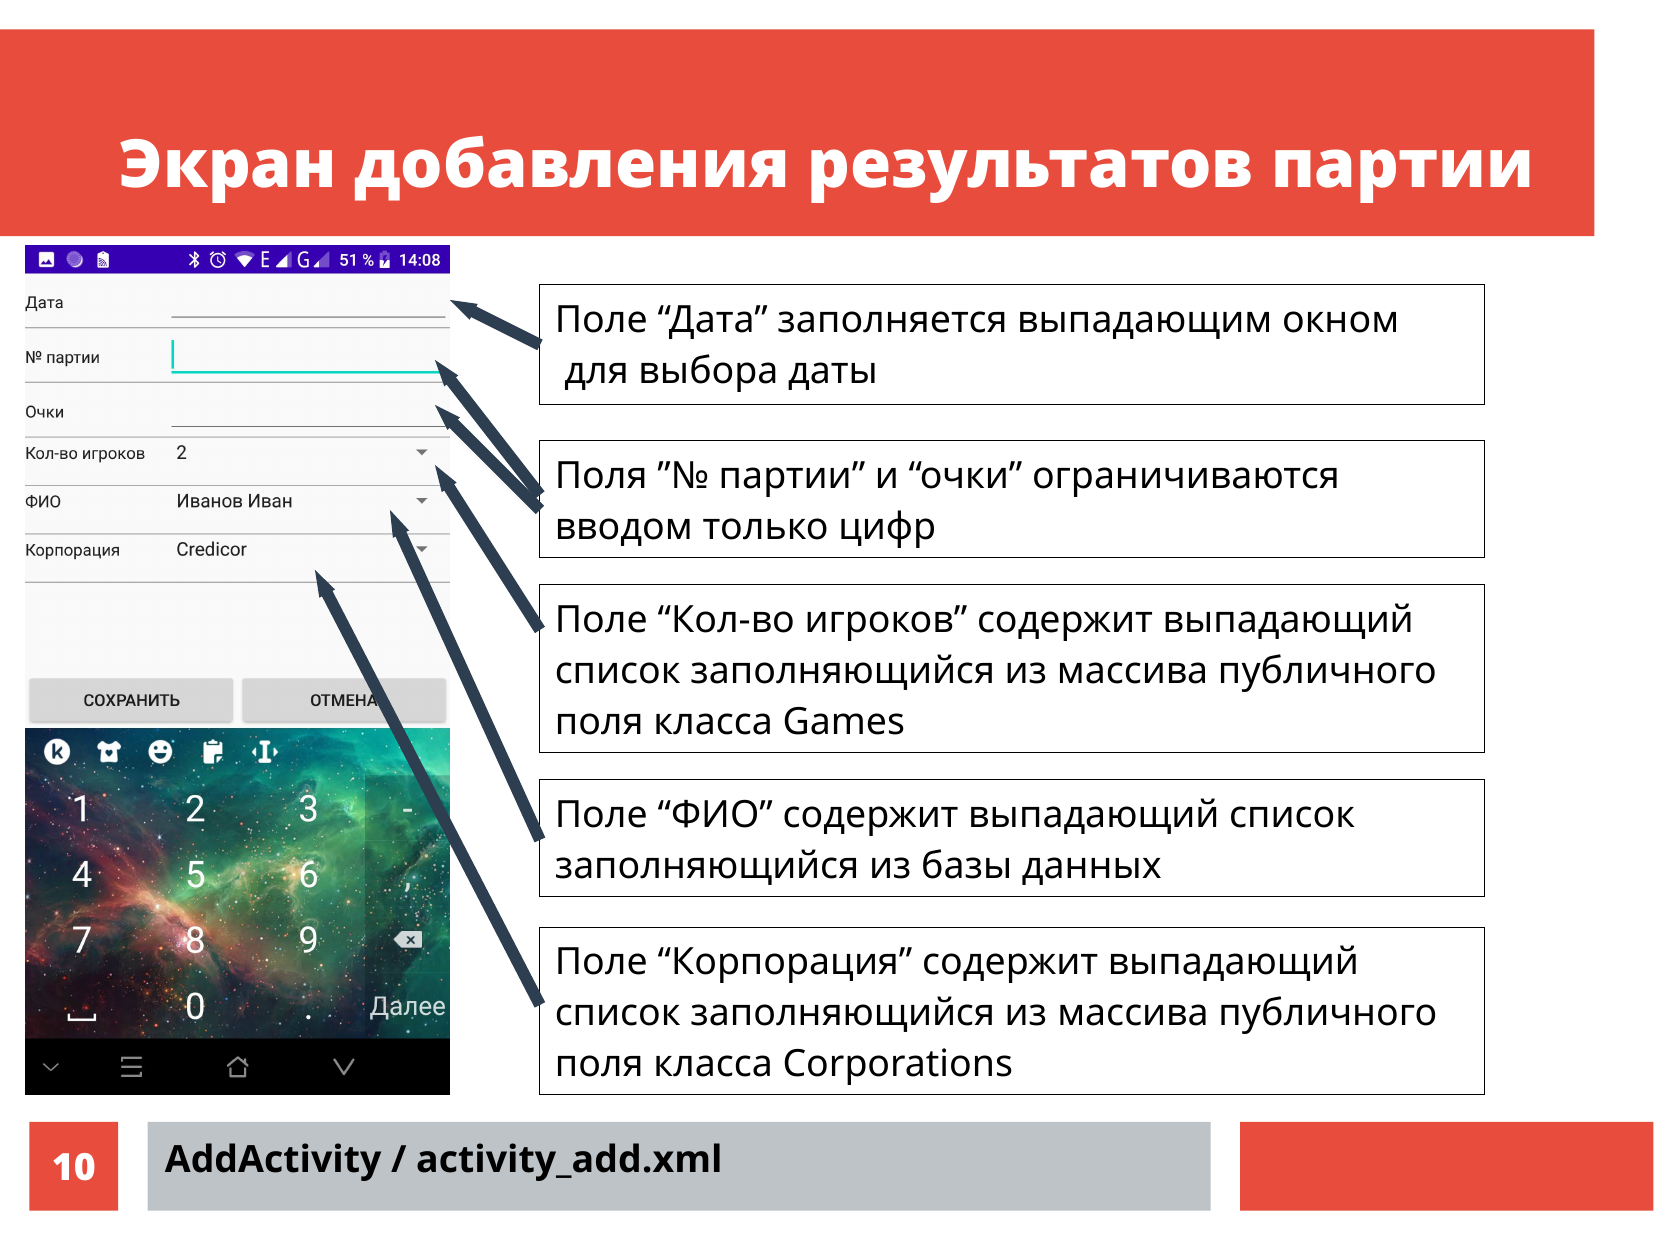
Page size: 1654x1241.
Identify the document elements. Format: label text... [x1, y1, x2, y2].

text_box Поля ”№ партии” и “очки” ограничиваются вводом только цифр [539, 440, 1485, 558]
text_box Поле “Дата” заполняется выпадающим окном для выбора даты [539, 284, 1485, 405]
picture [25, 245, 450, 1095]
text_box Поле “Корпорация” содержит выпадающий список заполняющийся из массива публичного поля класса Corporations [539, 927, 1485, 1095]
text_box Поле “ФИО” содержит выпадающий список заполняющийся из базы данных [539, 779, 1485, 897]
text_box AddActivity / activity_add.xml [149, 1124, 960, 1191]
title Экран добавления результатов партии [58, 58, 1595, 207]
text_box Поле “Кол-во игроков” содержит выпадающий список заполняющийся из массива публичного поля класса Games [539, 584, 1485, 753]
